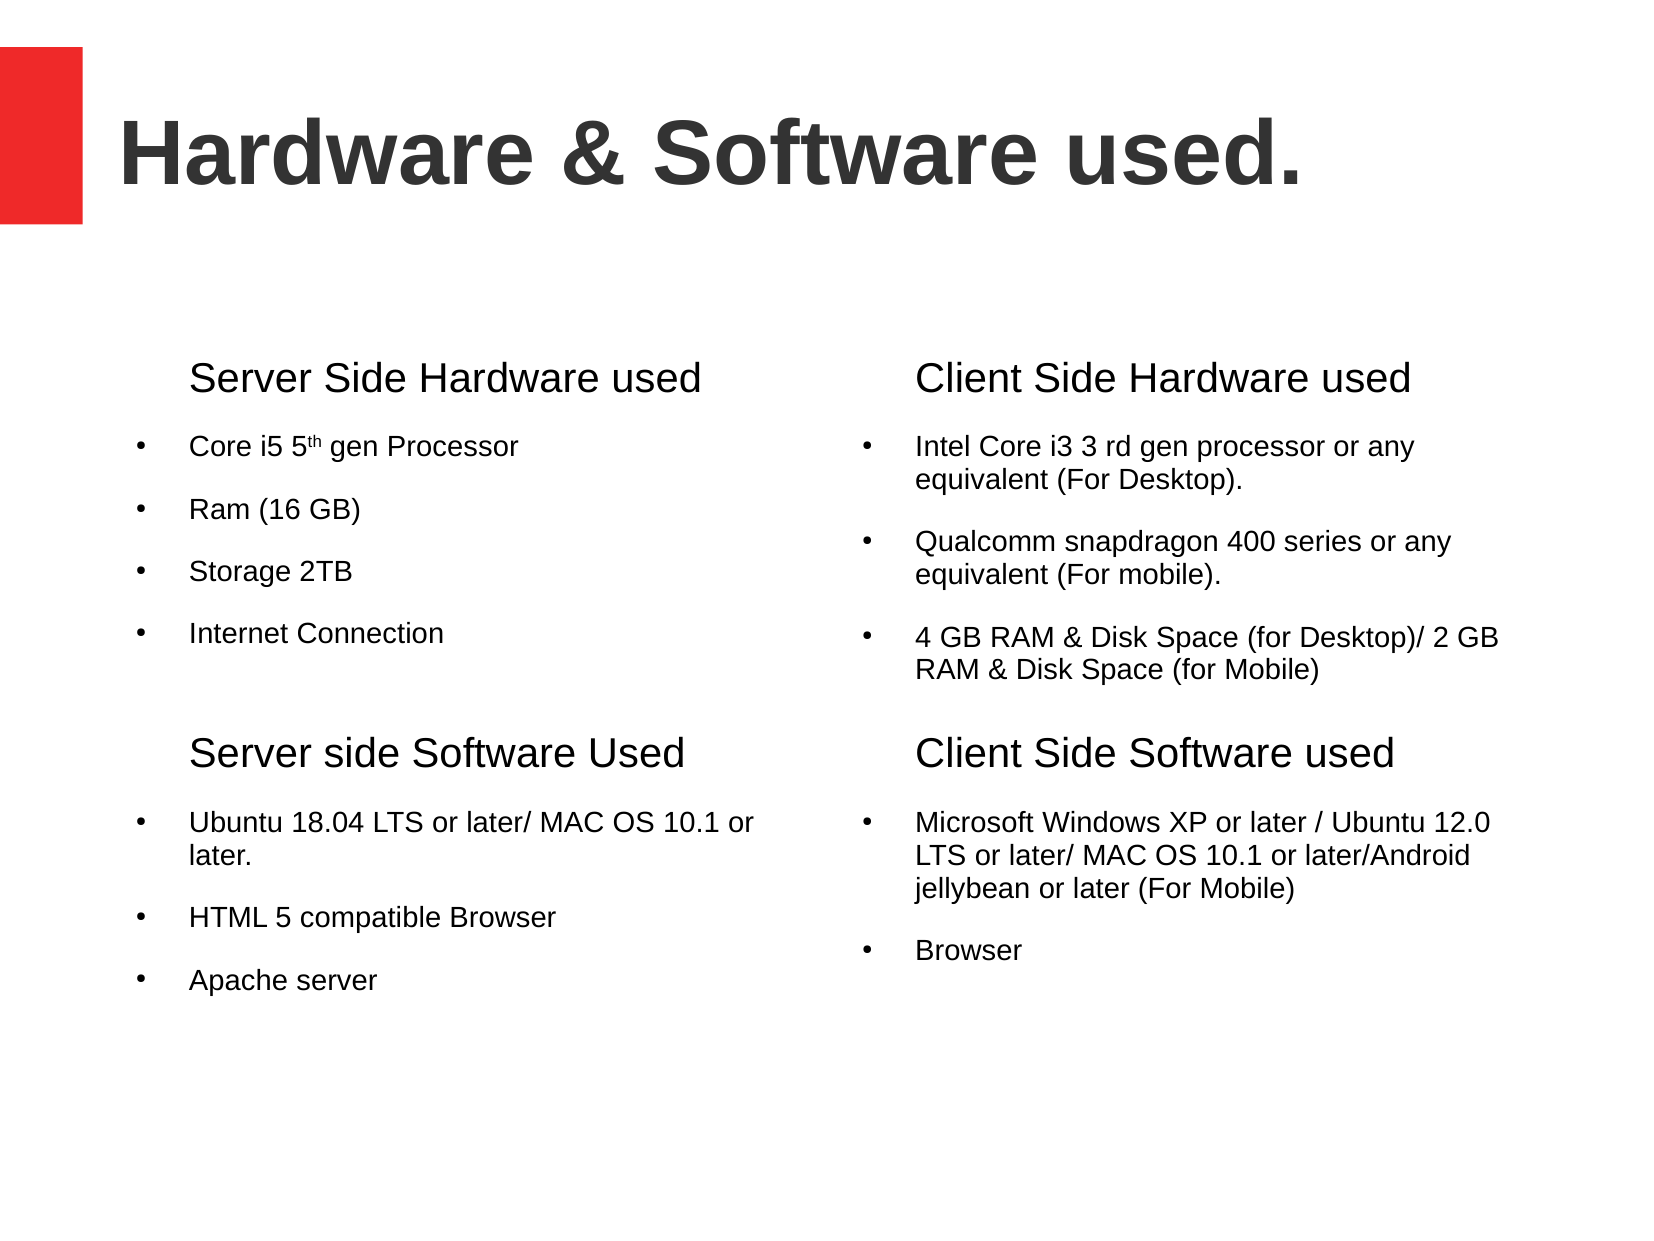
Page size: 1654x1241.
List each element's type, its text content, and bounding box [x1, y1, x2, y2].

list Client Side Software used Microsoft Windows XP or later / Ubuntu 12.0 LTS or later/ MAC OS 10.1 or later/Android jellybean or later (For Mobile) Browser [844, 730, 1536, 1074]
title Hardware & Software used. [118, 49, 1571, 257]
list Server side Software Used Ubuntu 18.04 LTS or later/ MAC OS 10.1 or later. HTML 5 compatible Browser Apache server [118, 730, 810, 1074]
list Client Side Hardware used Intel Core i3 3 rd gen processor or any equivalent (For Desktop). Qualcomm snapdragon 400 series or any equivalent (For mobile). 4 GB RAM & Disk Space (for Desktop)/ 2 GB RAM & Disk Space (for Mobile) [844, 354, 1536, 698]
list Server Side Hardware used Core i5 5th gen Processor Ram (16 GB) Storage 2TB Internet Connection [118, 354, 810, 698]
